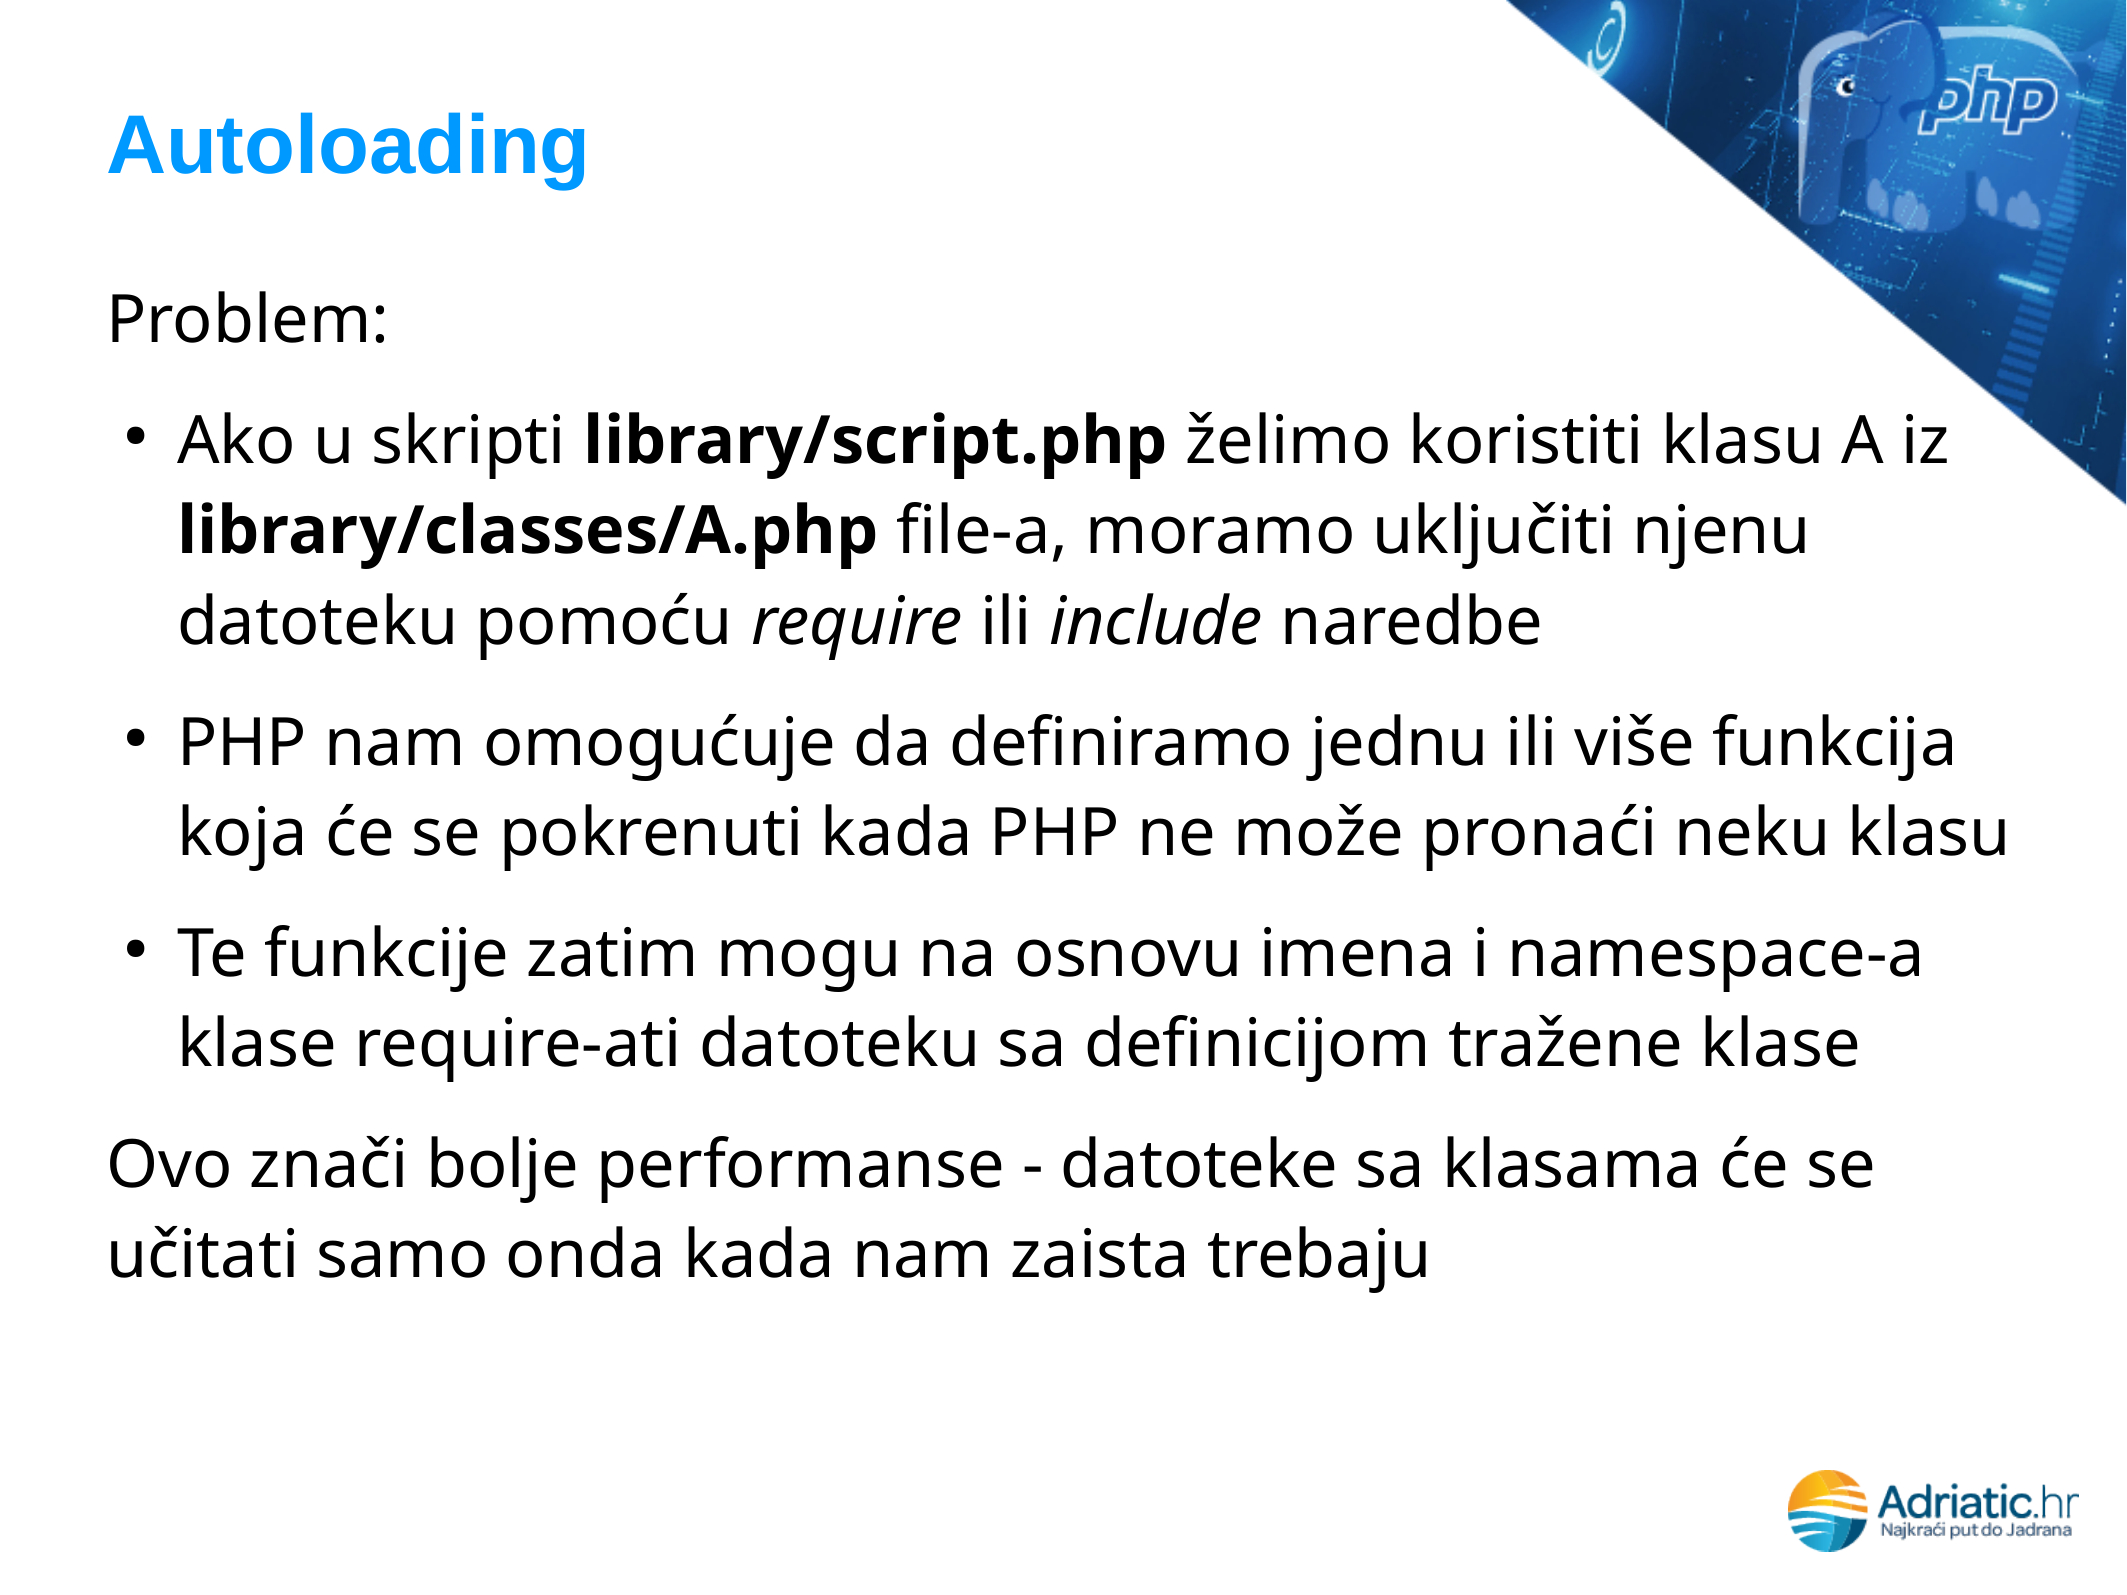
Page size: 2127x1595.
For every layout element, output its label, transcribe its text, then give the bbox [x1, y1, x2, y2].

picture [1505, 0, 2127, 625]
picture [1788, 1470, 2079, 1552]
list Problem: Ako u skripti library/script.php želimo koristiti klasu A iz library/classes/A.php file-a, moramo uključiti njenu datoteku pomoću require ili include naredbe PHP nam omogućuje da definiramo jednu ili više funkcija koja će se pokrenuti kada PHP ne može pronaći neku klasu Te funkcije zatim mogu na osnovu imena i namespace-a klase require-ati datoteku sa definicijom tražene klase Ovo znači bolje performanse - datoteke sa klasama će se učitati samo onda kada nam zaista trebaju [106, 271, 2020, 1453]
title Autoloading [106, 70, 1630, 219]
